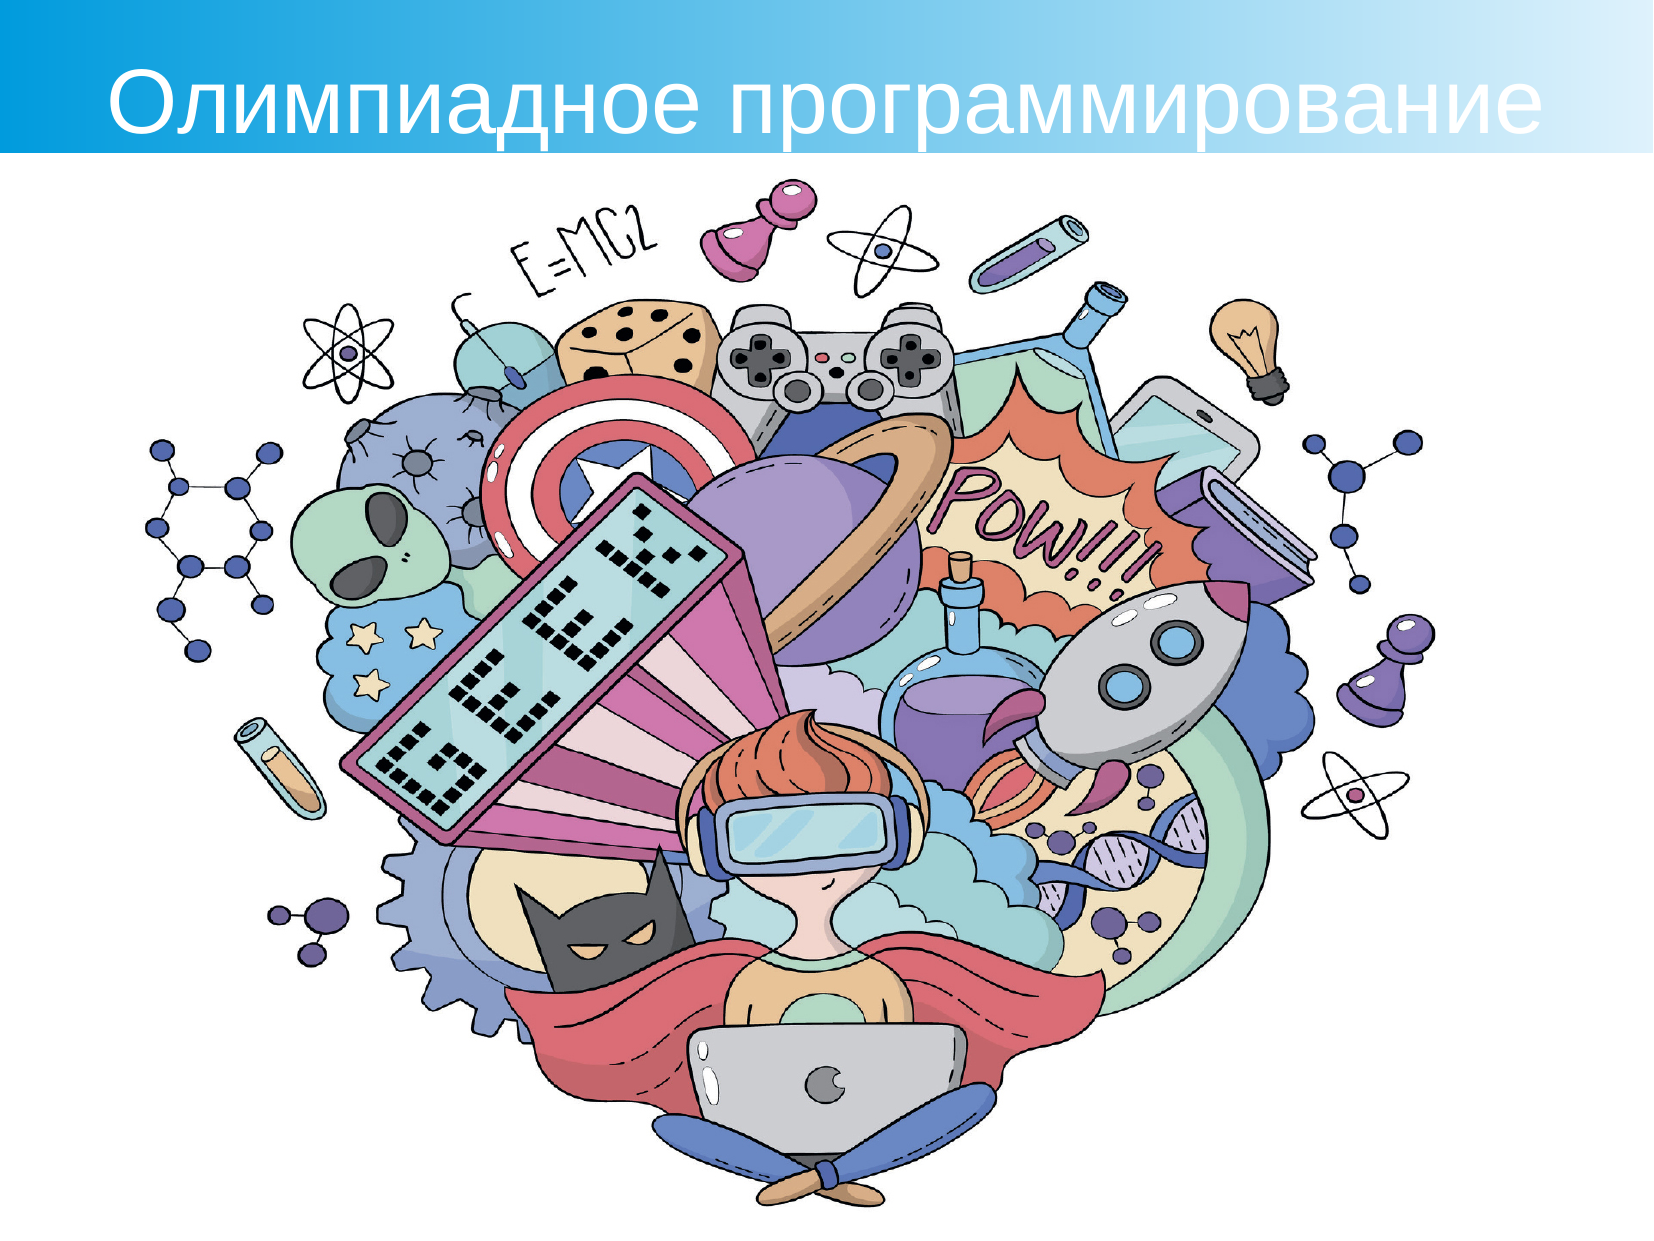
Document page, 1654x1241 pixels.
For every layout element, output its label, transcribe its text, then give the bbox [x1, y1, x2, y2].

title Олимпиадное программирование [82, 49, 1571, 153]
picture [0, 153, 1654, 1241]
